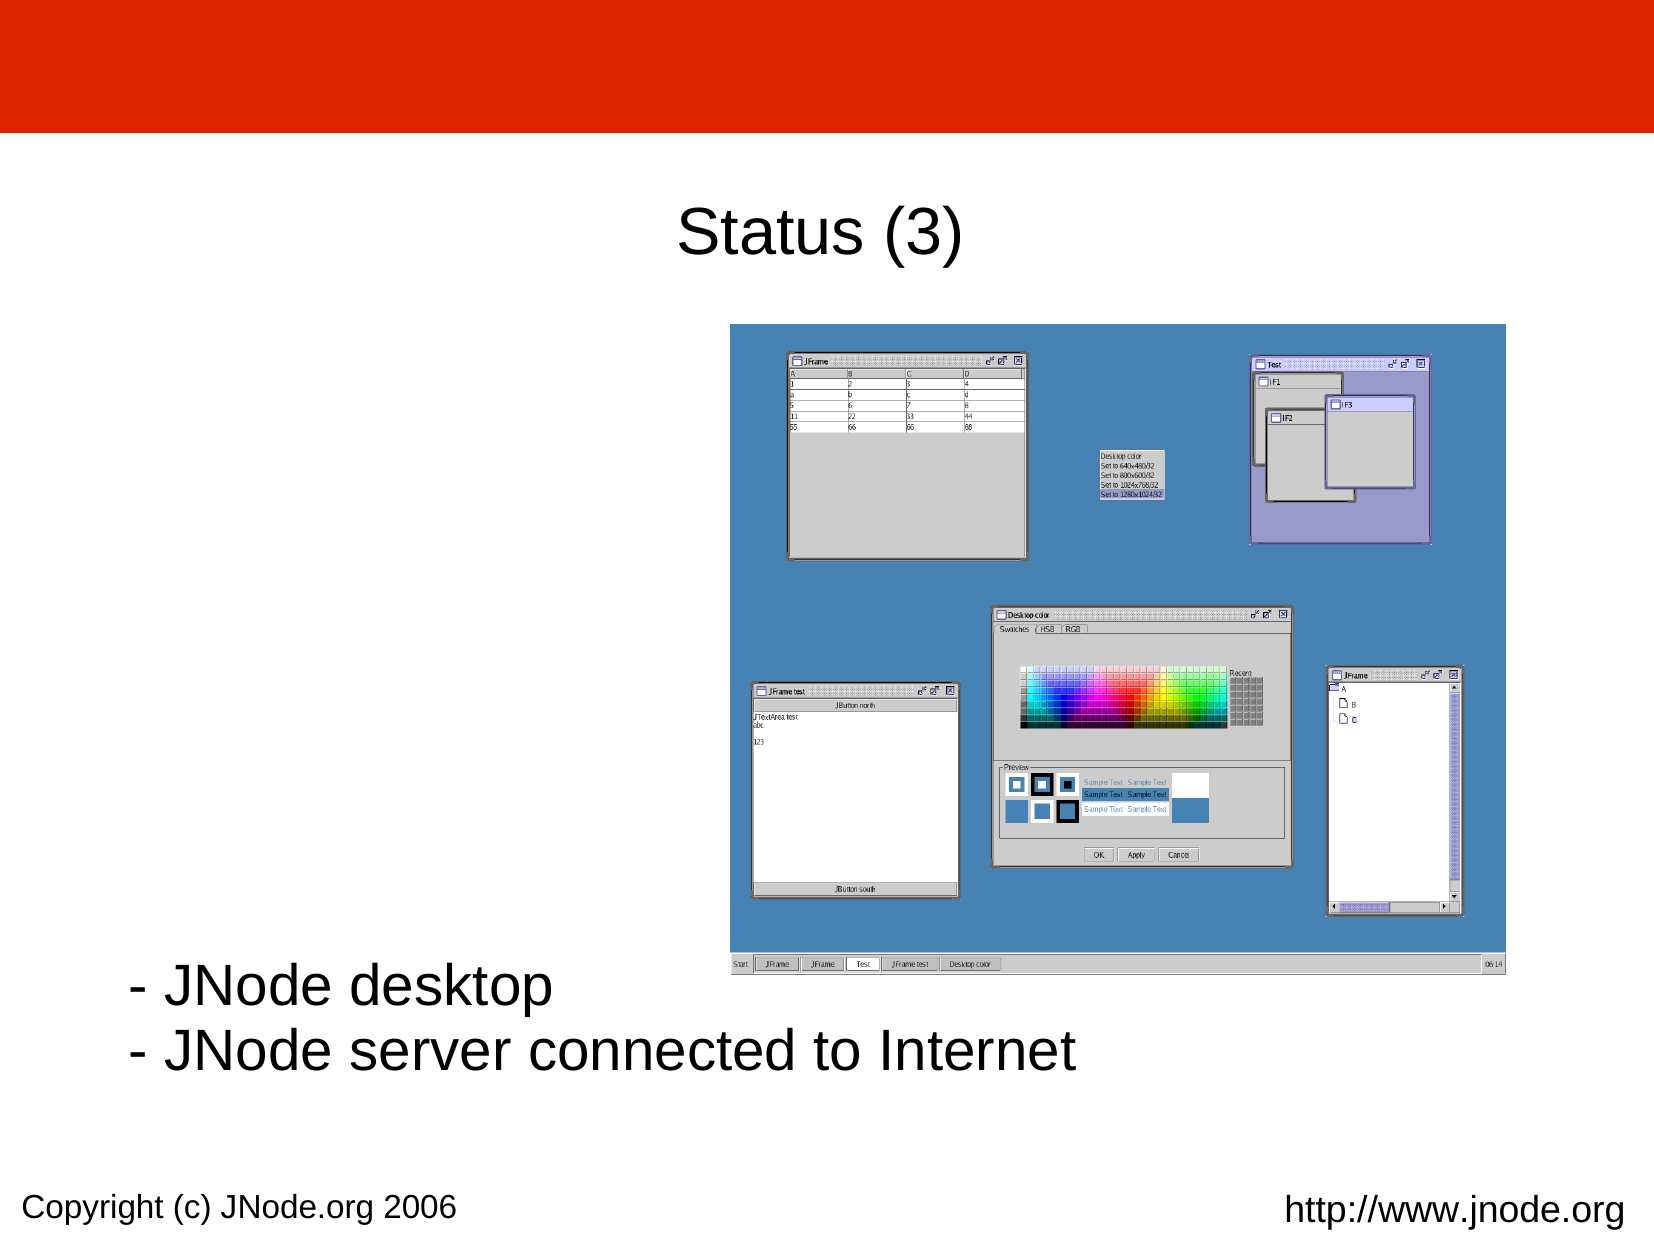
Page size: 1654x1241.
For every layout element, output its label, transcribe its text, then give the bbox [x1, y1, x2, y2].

title Status (3) [76, 147, 1565, 316]
text_box - JNode desktop - JNode server connected to Internet [114, 944, 1093, 1123]
picture [730, 324, 1506, 975]
